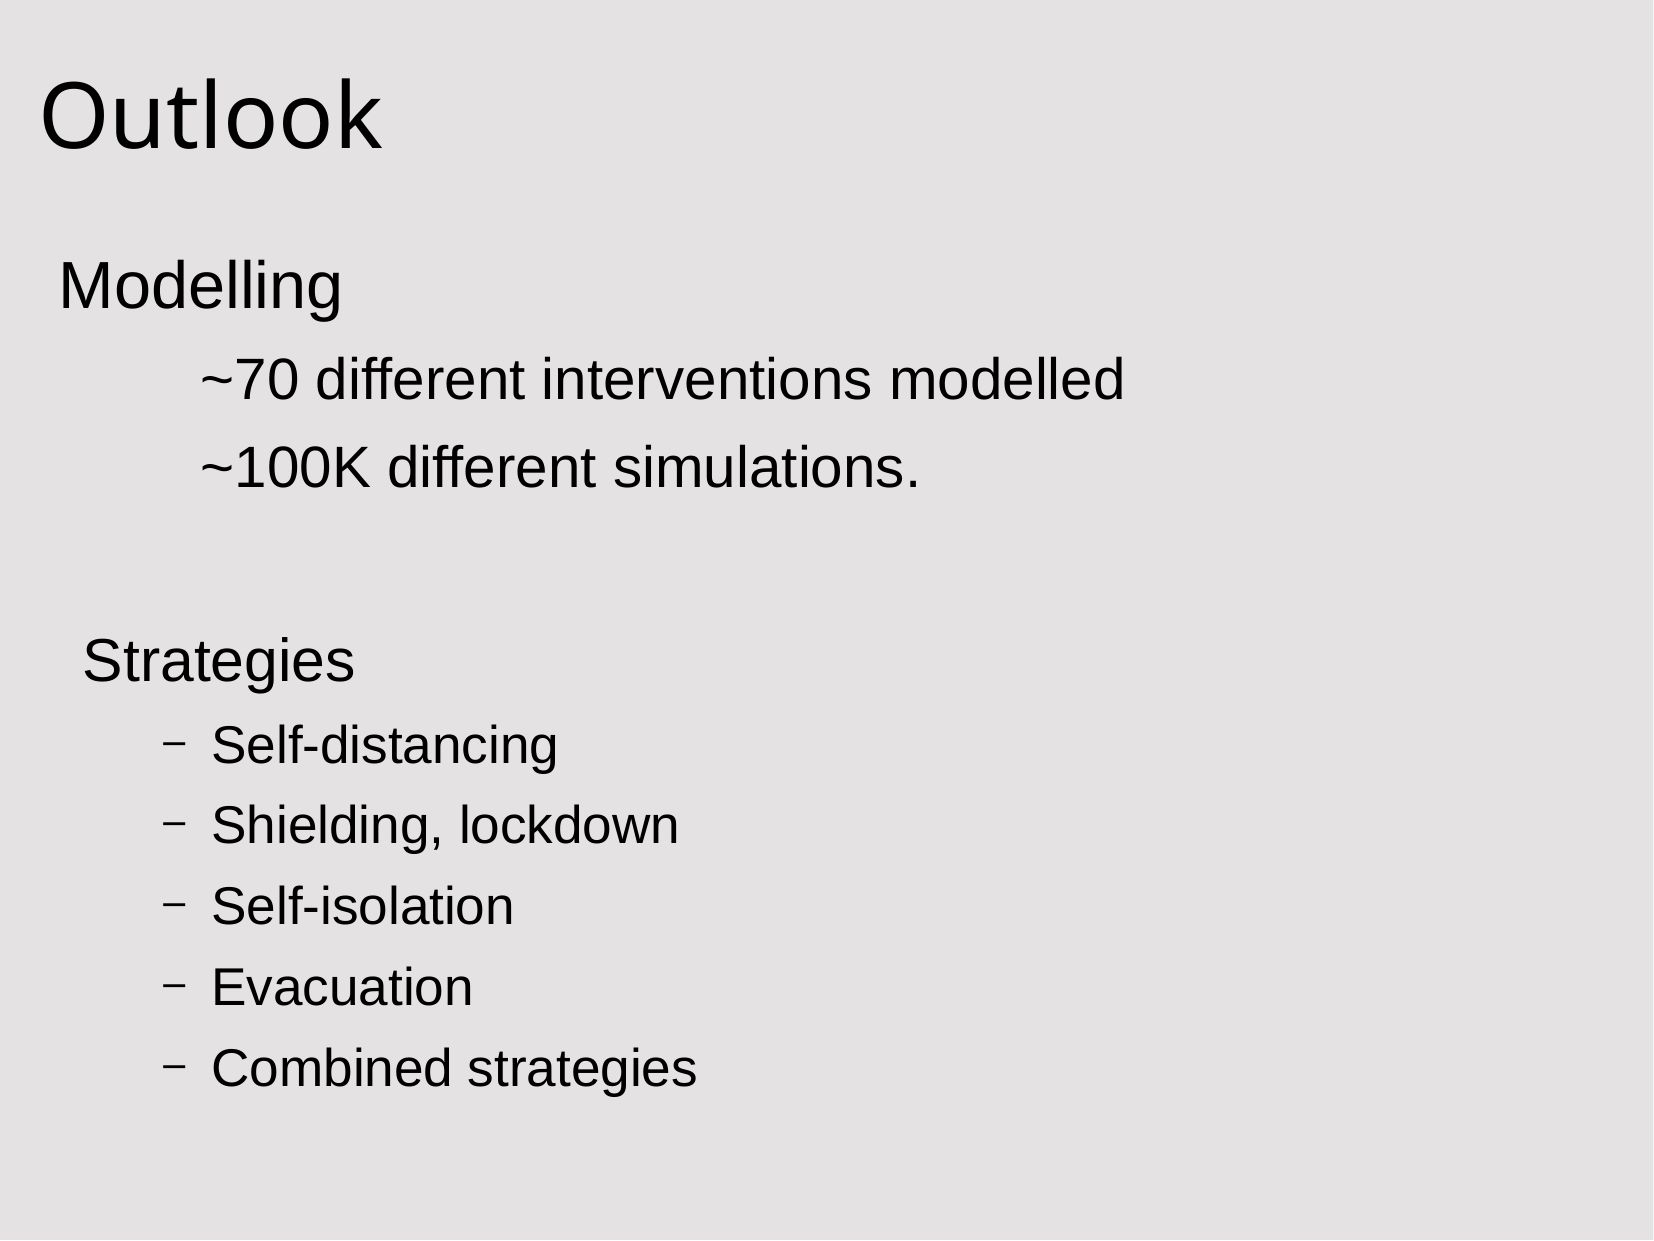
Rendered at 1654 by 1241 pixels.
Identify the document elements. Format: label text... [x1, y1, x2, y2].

text_box Outlook [23, 43, 599, 166]
list Modelling ~70 different interventions modelled ~100K different simulations. [59, 248, 1394, 721]
list Strategies Self-distancing Shielding, lockdown Self-isolation Evacuation Combined strategies [82, 625, 1182, 1099]
